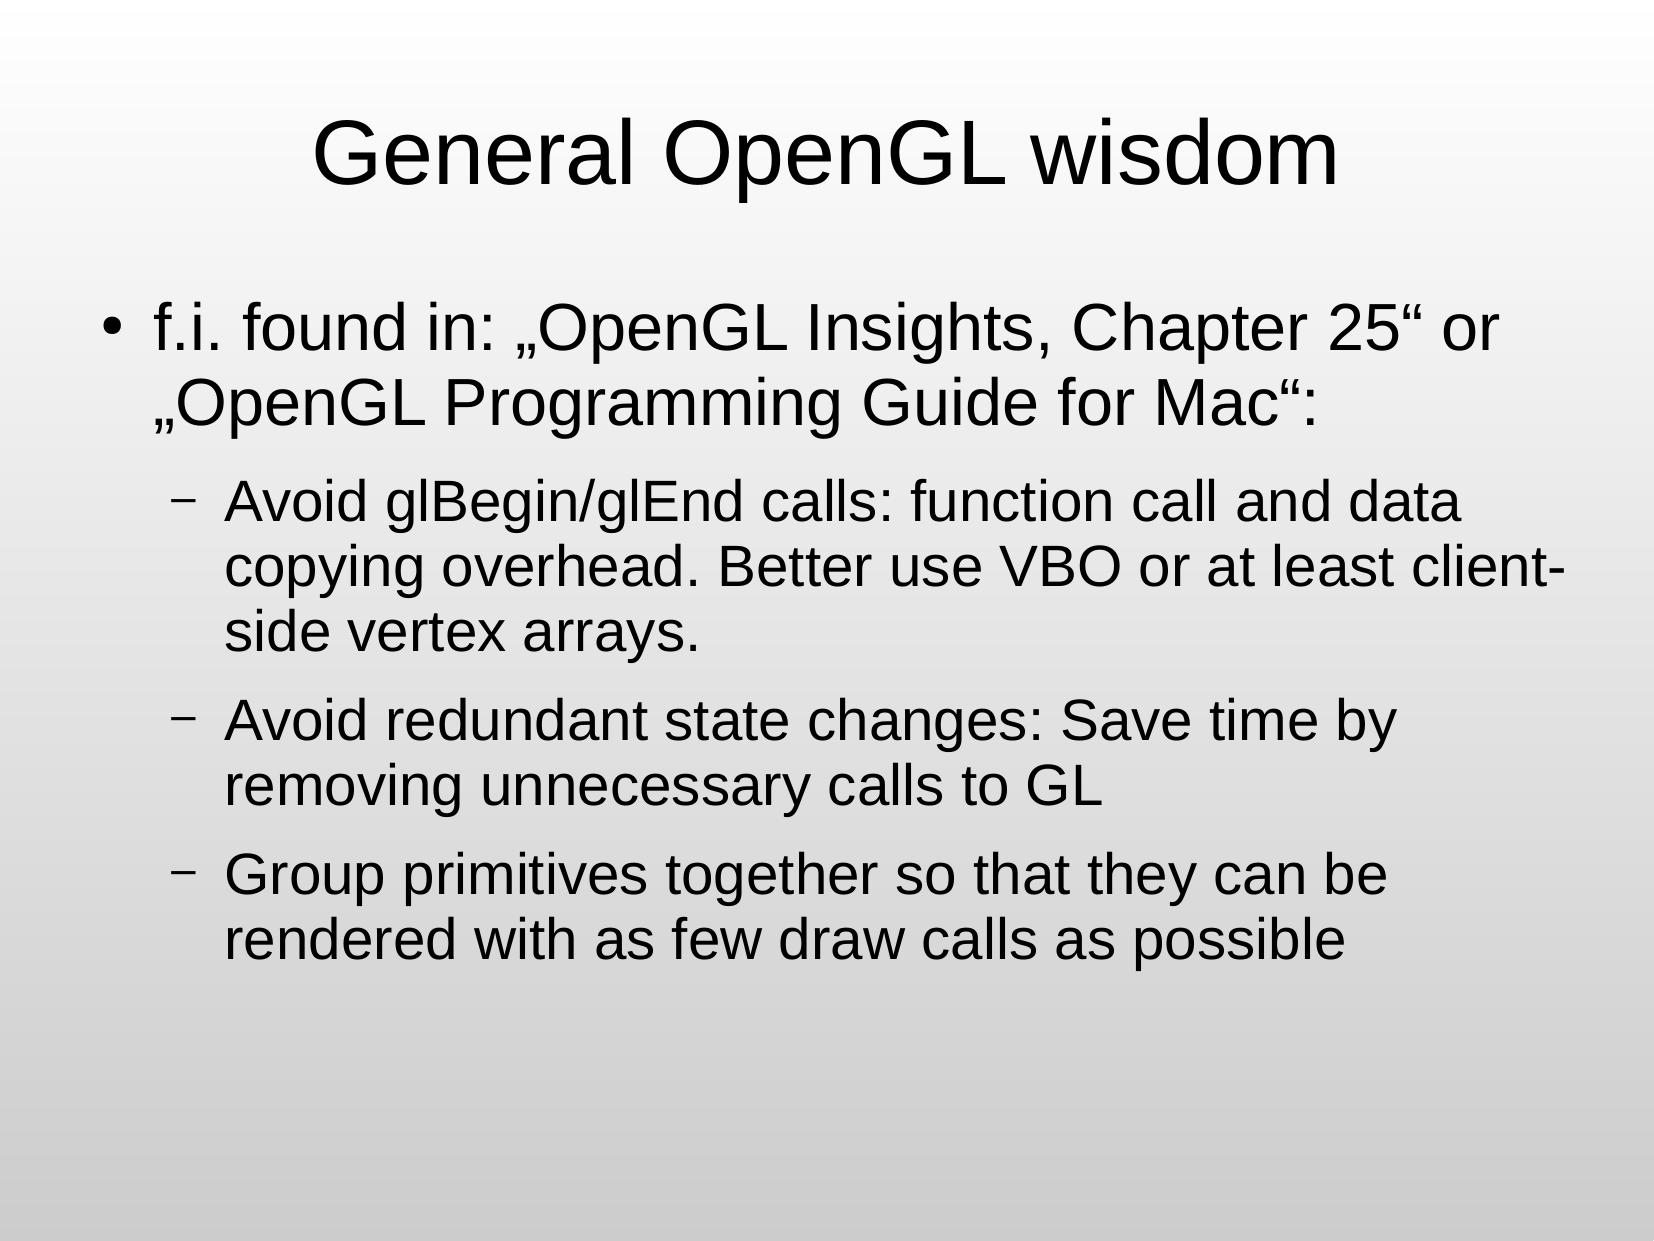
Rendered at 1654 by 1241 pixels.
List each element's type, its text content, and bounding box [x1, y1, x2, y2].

list f.i. found in: „OpenGL Insights, Chapter 25“ or „OpenGL Programming Guide for Mac“: Avoid glBegin/glEnd calls: function call and data copying overhead. Better use VBO or at least client-side vertex arrays. Avoid redundant state changes: Save time by removing unnecessary calls to GL Group primitives together so that they can be rendered with as few draw calls as possible [82, 290, 1571, 1109]
title General OpenGL wisdom [82, 49, 1571, 257]
